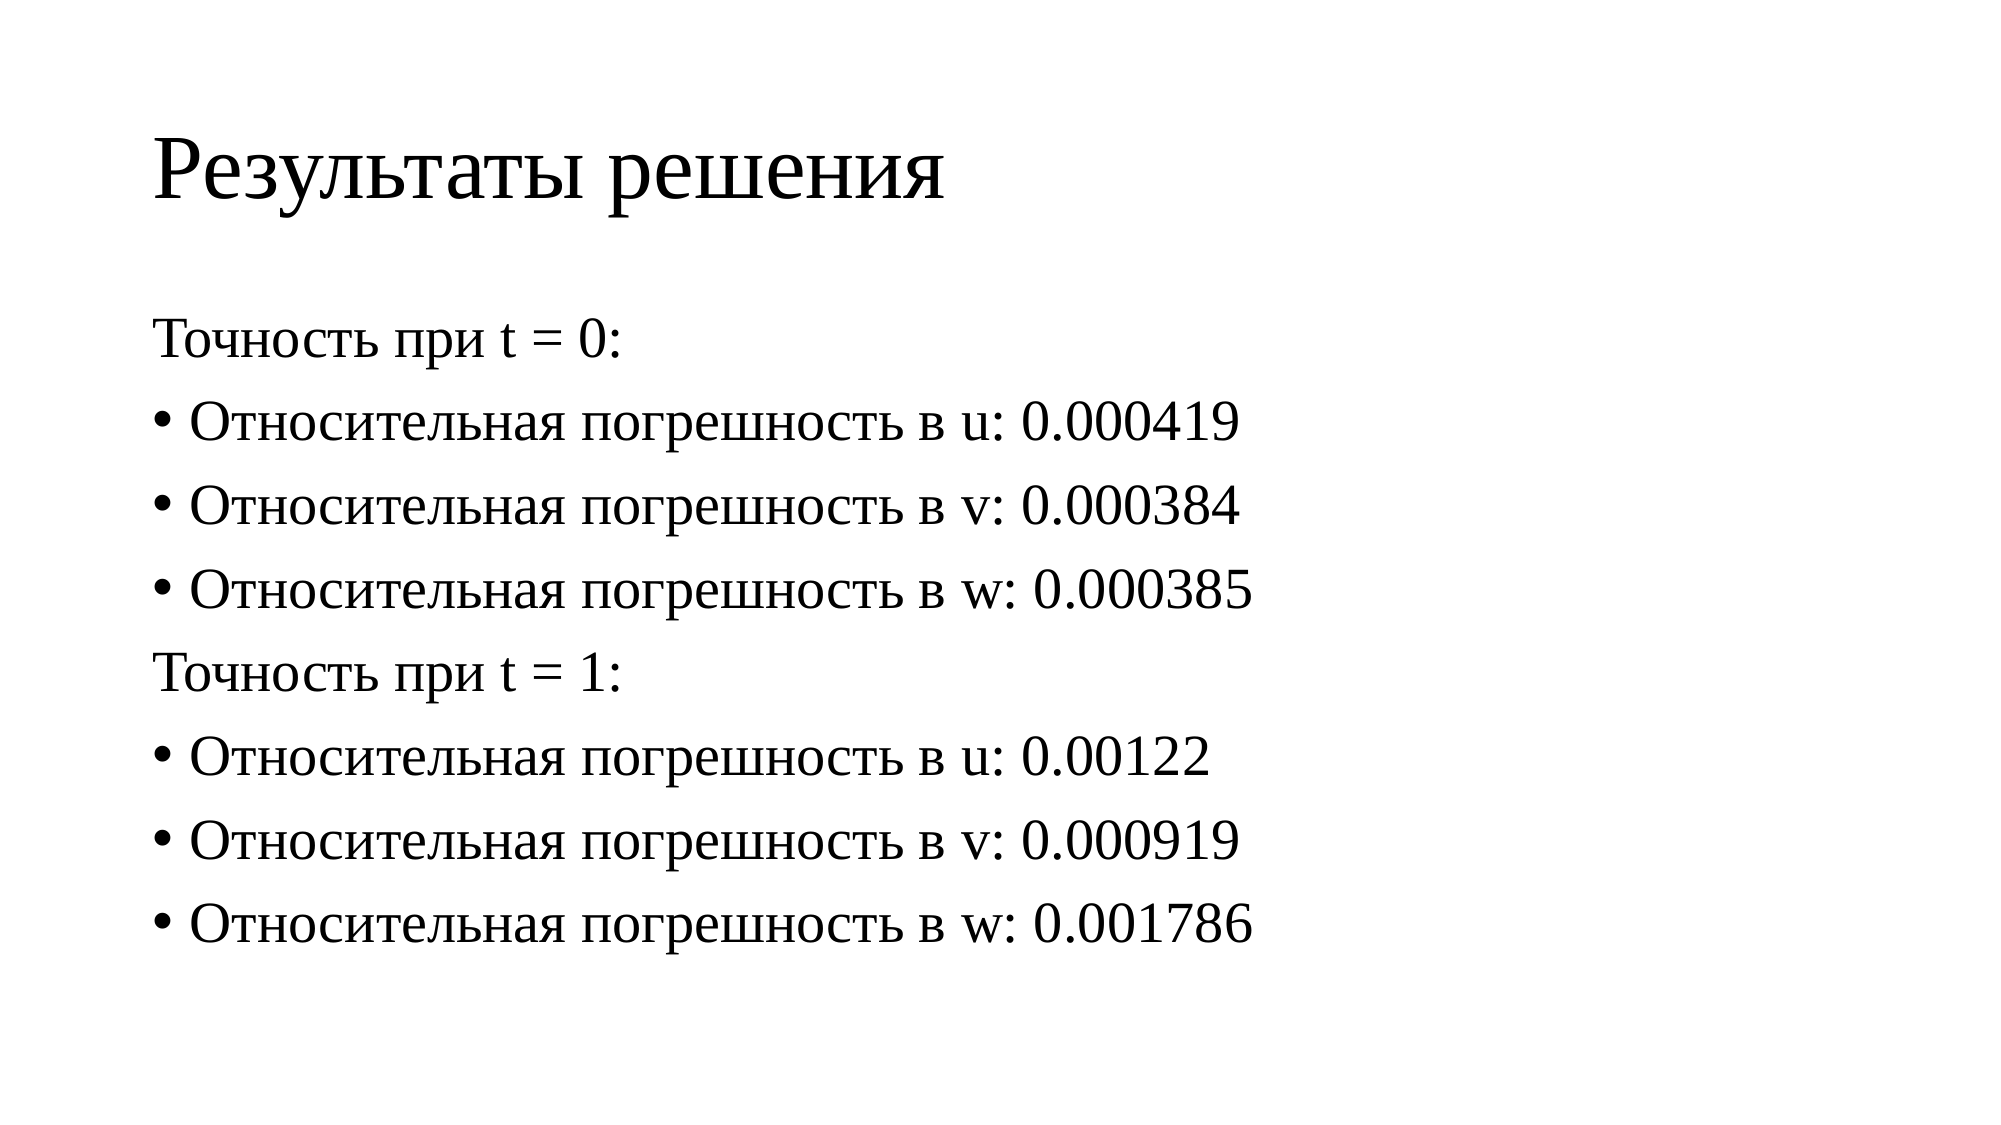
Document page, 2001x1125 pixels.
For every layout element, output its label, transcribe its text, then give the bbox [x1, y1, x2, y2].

title Результаты решения [137, 59, 1863, 278]
list Точность при t = 0: Относительная погрешность в u: 0.000419 Относительная погрешность в v: 0.000384 Относительная погрешность в w: 0.000385 Точность при t = 1: Относительная погрешность в u: 0.00122 Относительная погрешность в v: 0.000919 Относительная погрешность в w: 0.001786 [137, 299, 1863, 1014]
